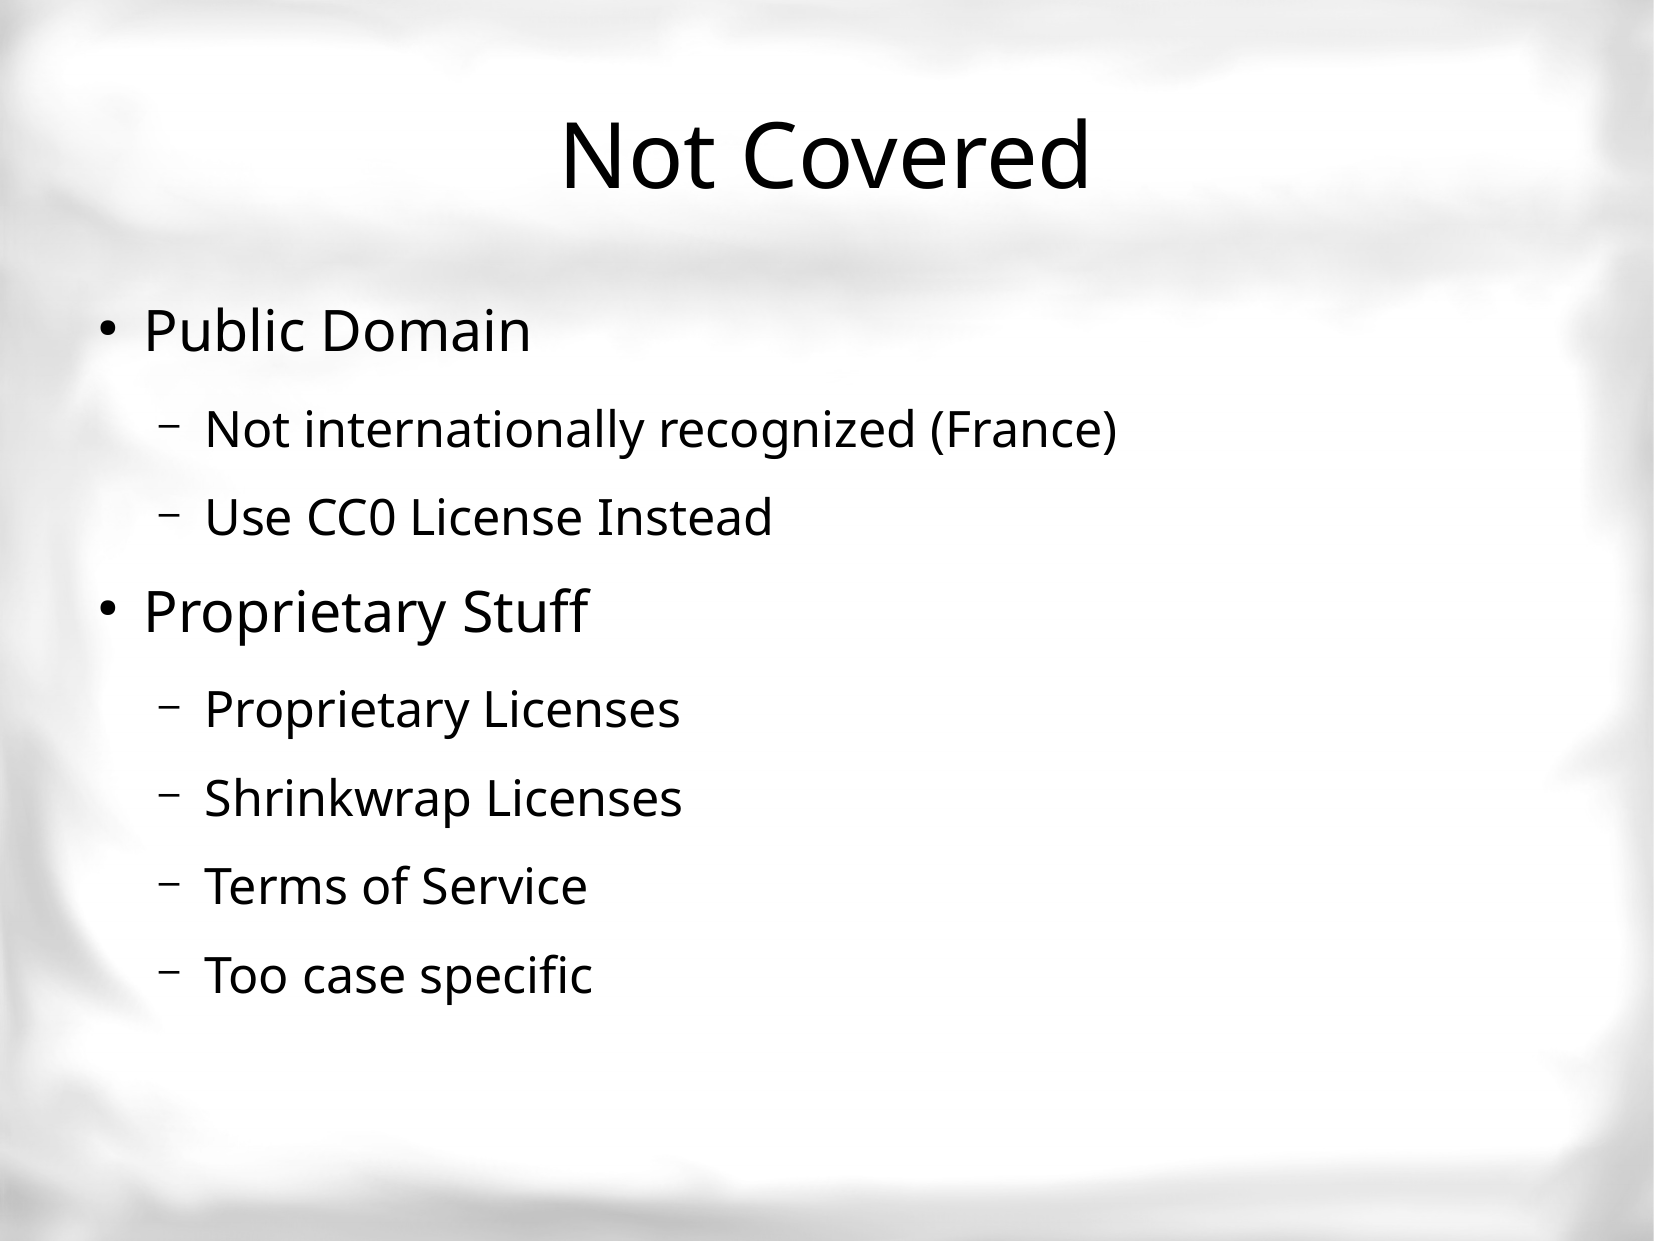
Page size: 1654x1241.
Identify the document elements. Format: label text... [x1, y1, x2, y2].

picture [0, 0, 1654, 1241]
title Not Covered [82, 49, 1571, 257]
list Public Domain Not internationally recognized (France) Use CC0 License Instead Proprietary Stuff Proprietary Licenses Shrinkwrap Licenses Terms of Service Too case specific [82, 290, 1538, 1010]
